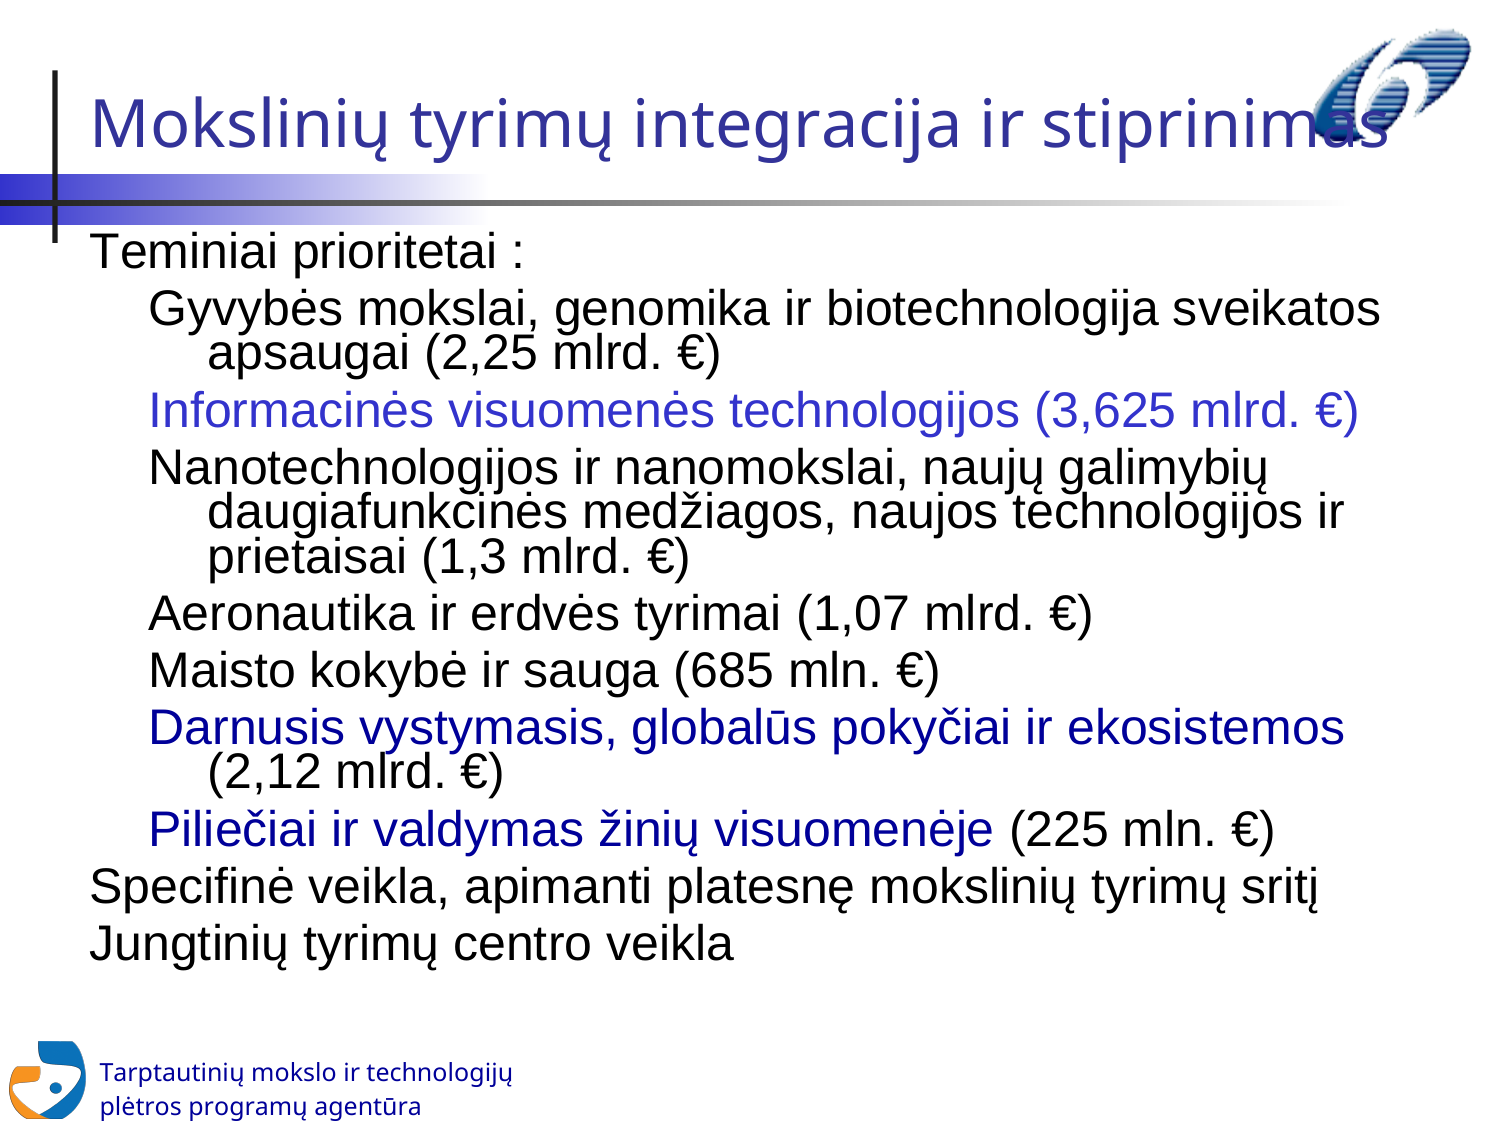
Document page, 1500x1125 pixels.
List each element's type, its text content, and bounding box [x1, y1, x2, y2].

list Teminiai prioritetai : Gyvybės mokslai, genomika ir biotechnologija sveikatos apsaugai (2,25 mlrd. €) Informacinės visuomenės technologijos (3,625 mlrd. €) Nanotechnologijos ir nanomokslai, naujų galimybių daugiafunkcinės medžiagos, naujos technologijos ir prietaisai (1,3 mlrd. €) Aeronautika ir erdvės tyrimai (1,07 mlrd. €) Maisto kokybė ir sauga (685 mln. €) Darnusis vystymasis, globalūs pokyčiai ir ekosistemos (2,12 mlrd. €) Piliečiai ir valdymas žinių visuomenėje (225 mln. €) Specifinė veikla, apimanti platesnę mokslinių tyrimų sritį Jungtinių tyrimų centro veikla [74, 224, 1475, 1051]
picture [1305, 22, 1477, 152]
title Mokslinių tyrimų integracija ir stiprinimas [75, 37, 1471, 175]
picture [9, 1041, 86, 1119]
